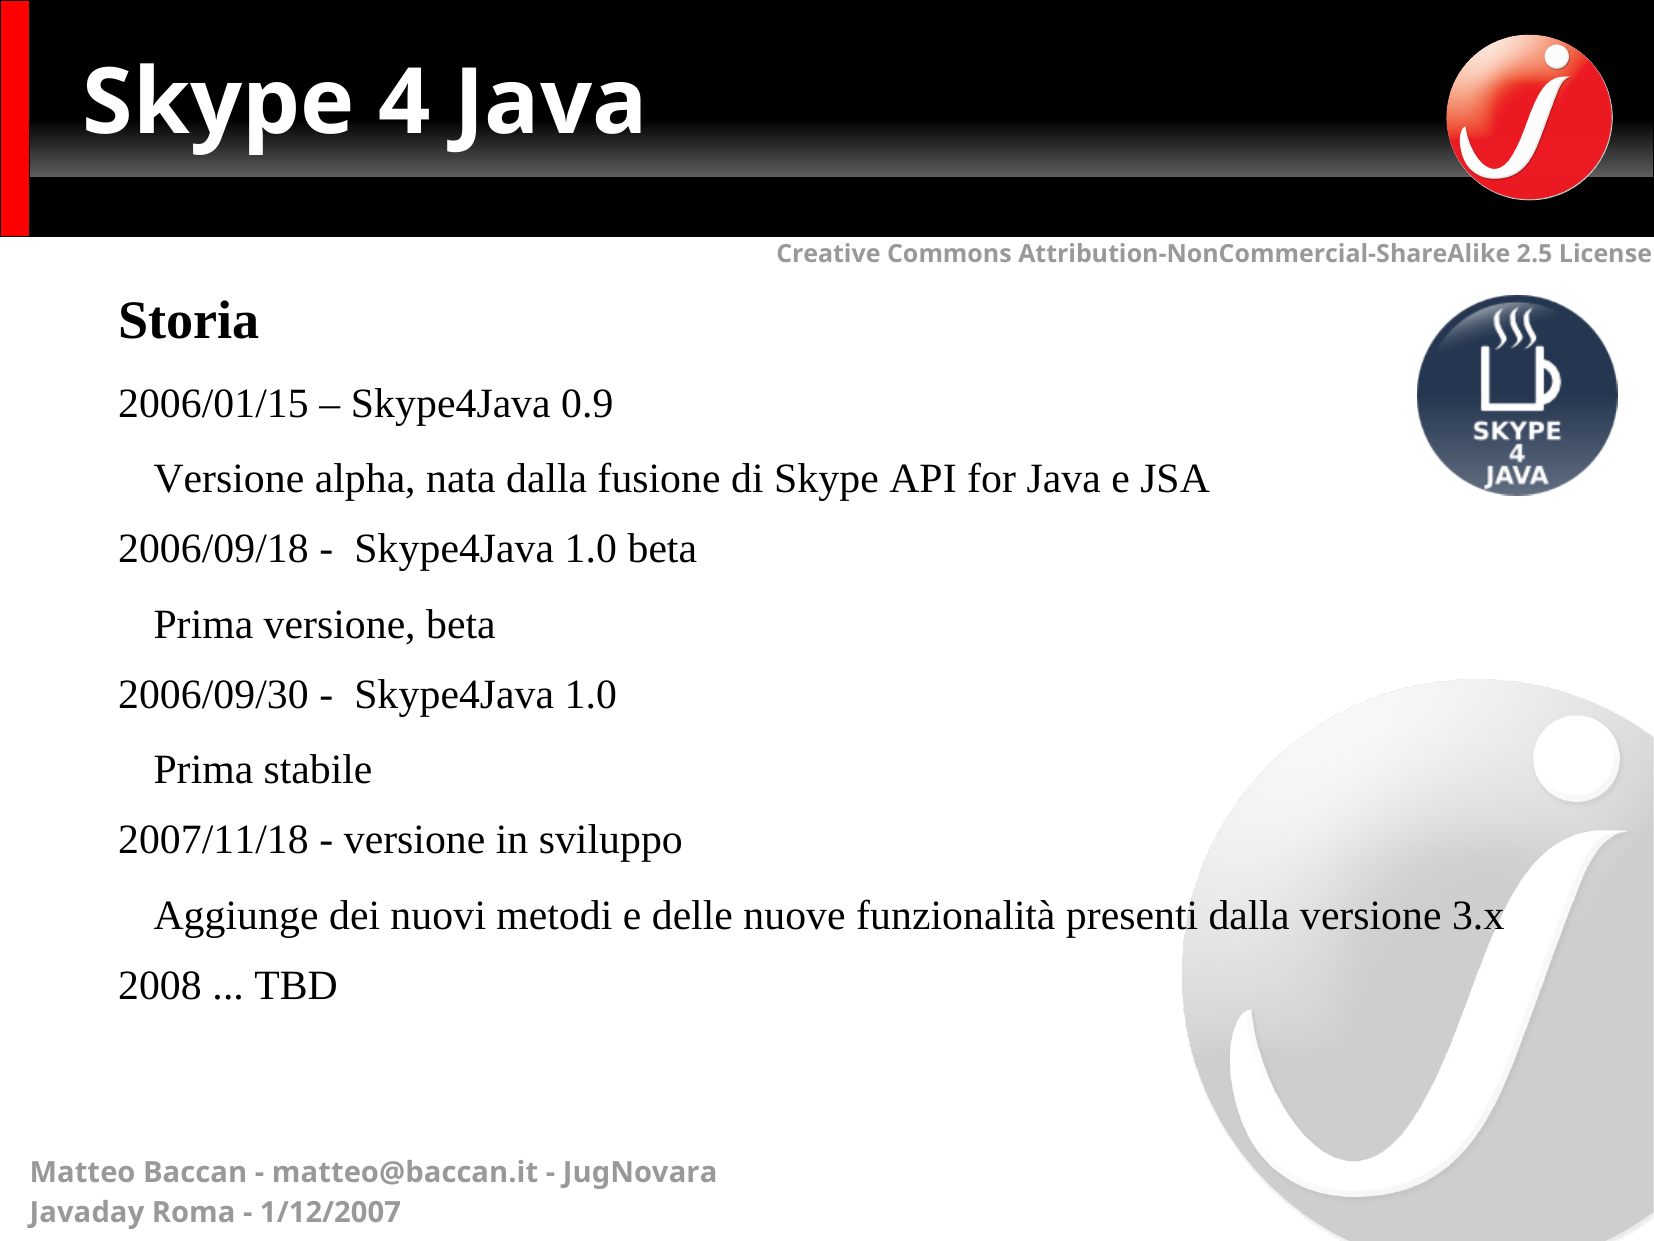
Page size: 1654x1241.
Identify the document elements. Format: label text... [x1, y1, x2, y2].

text_box [627, 219, 1188, 290]
list Storia 2006/01/15 – Skype4Java 0.9 Versione alpha, nata dalla fusione di Skype API for Java e JSA 2006/09/18 - Skype4Java 1.0 beta Prima versione, beta 2006/09/30 - Skype4Java 1.0 Prima stabile 2007/11/18 - versione in sviluppo Aggiunge dei nuovi metodi e delle nuove funzionalità presenti dalla versione 3.x 2008 ... TBD [82, 290, 1571, 1109]
picture [1434, 28, 1625, 207]
title Skype 4 Java [82, 43, 1571, 154]
picture [1181, 679, 1654, 1241]
picture [1417, 295, 1618, 496]
